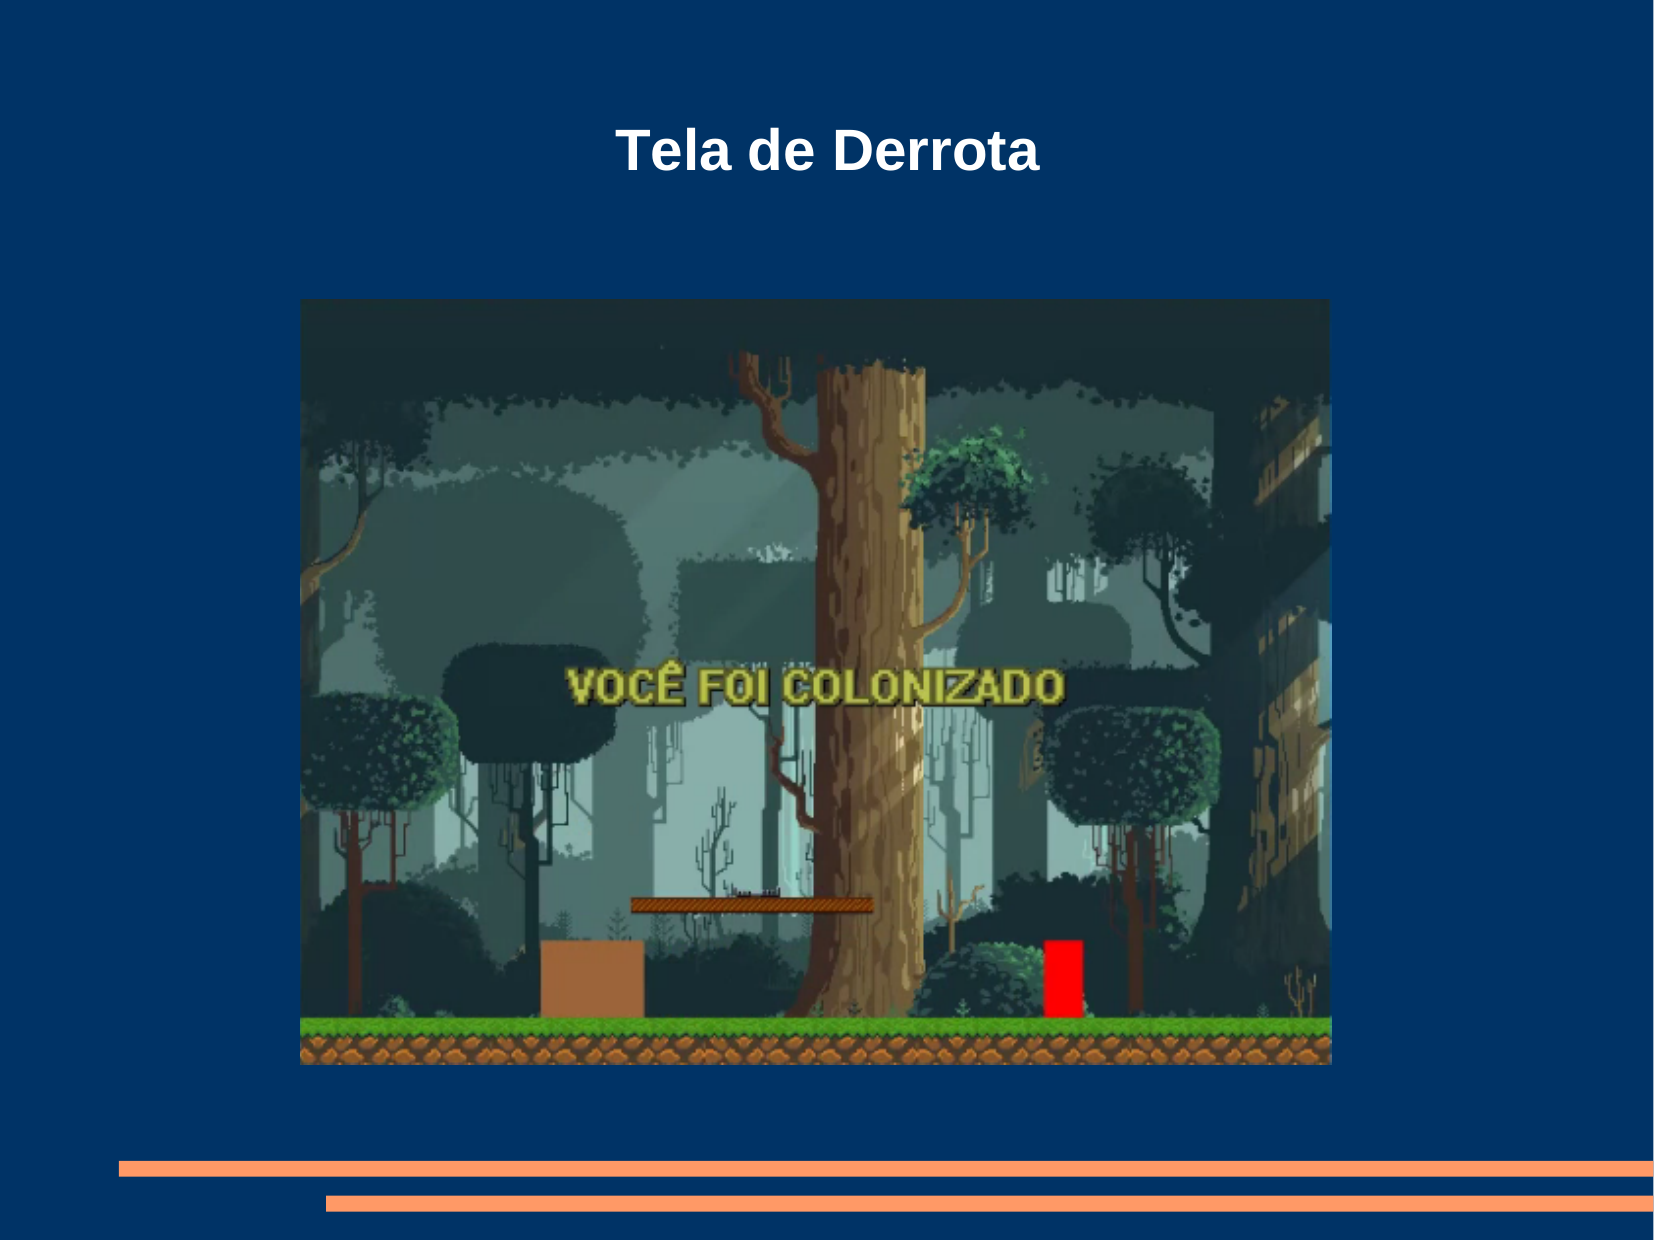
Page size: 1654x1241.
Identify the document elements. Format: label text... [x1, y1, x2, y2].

title Tela de Derrota [121, 46, 1534, 254]
picture [300, 299, 1332, 1066]
